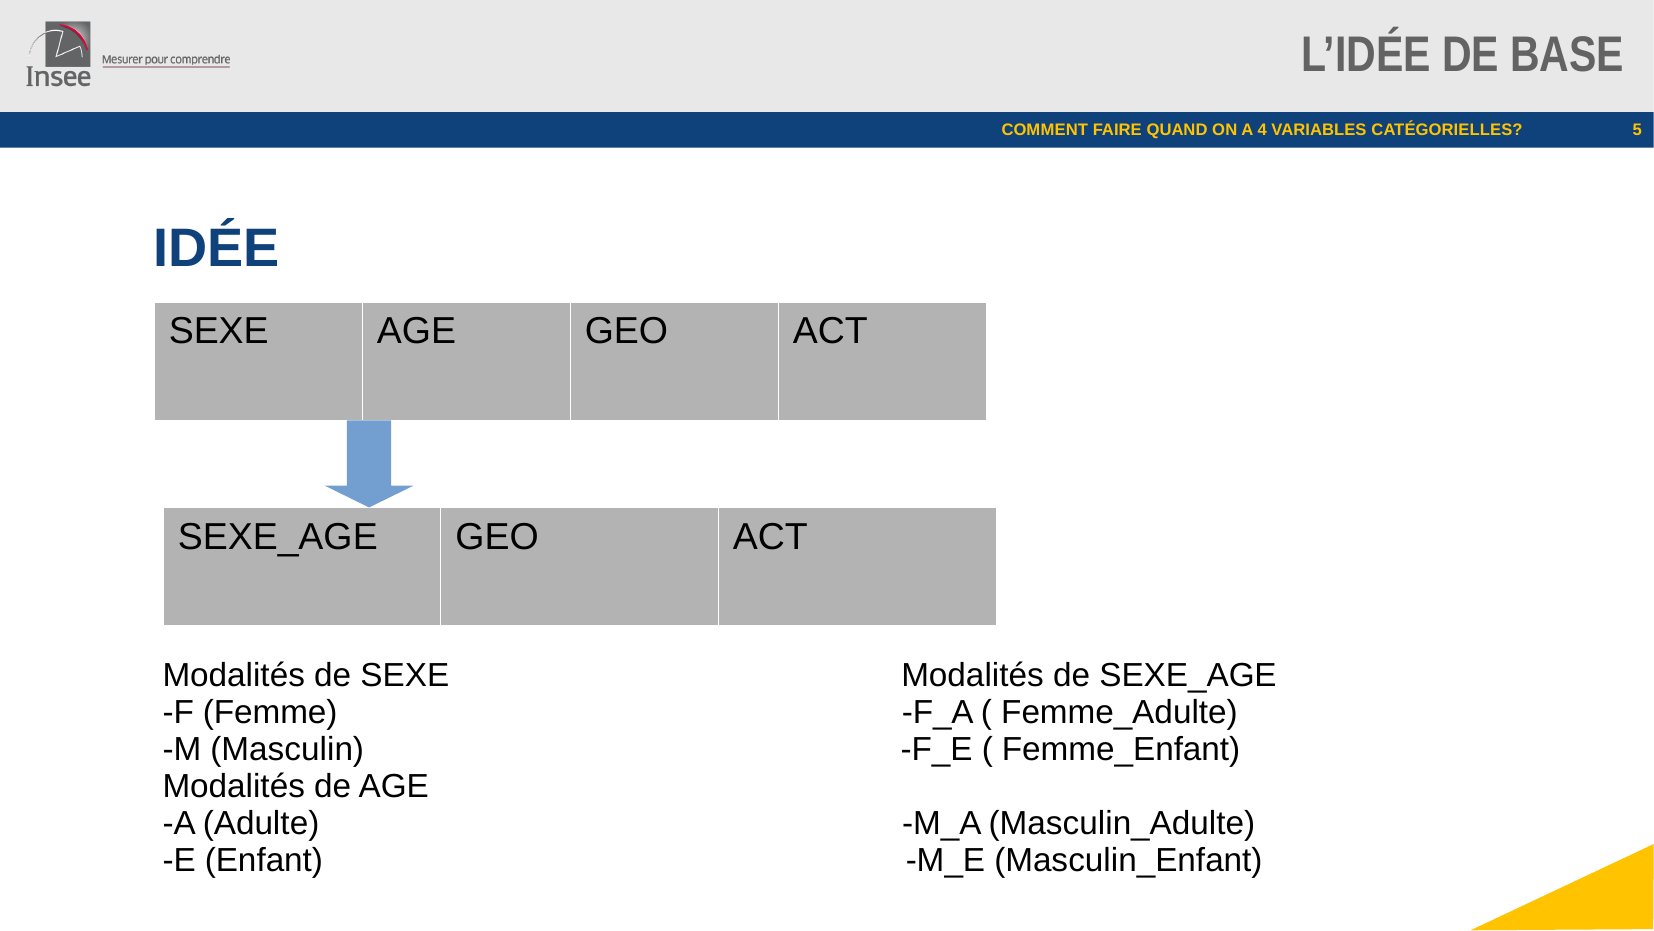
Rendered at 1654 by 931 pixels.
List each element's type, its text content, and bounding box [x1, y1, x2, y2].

list Idée [82, 217, 1571, 861]
text_box Modalités de SEXE Modalités de SEXE_AGE -F (Femme) -F_A ( Femme_Adulte) -M (Masculin) -F_E ( Femme_Enfant) Modalités de AGE -A (Adulte) -M_A (Masculin_Adulte) -E (Enfant) -M_E (Masculin_Enfant) [147, 648, 1595, 923]
picture [23, 0, 230, 89]
title L’IDée de base [265, 0, 1625, 107]
